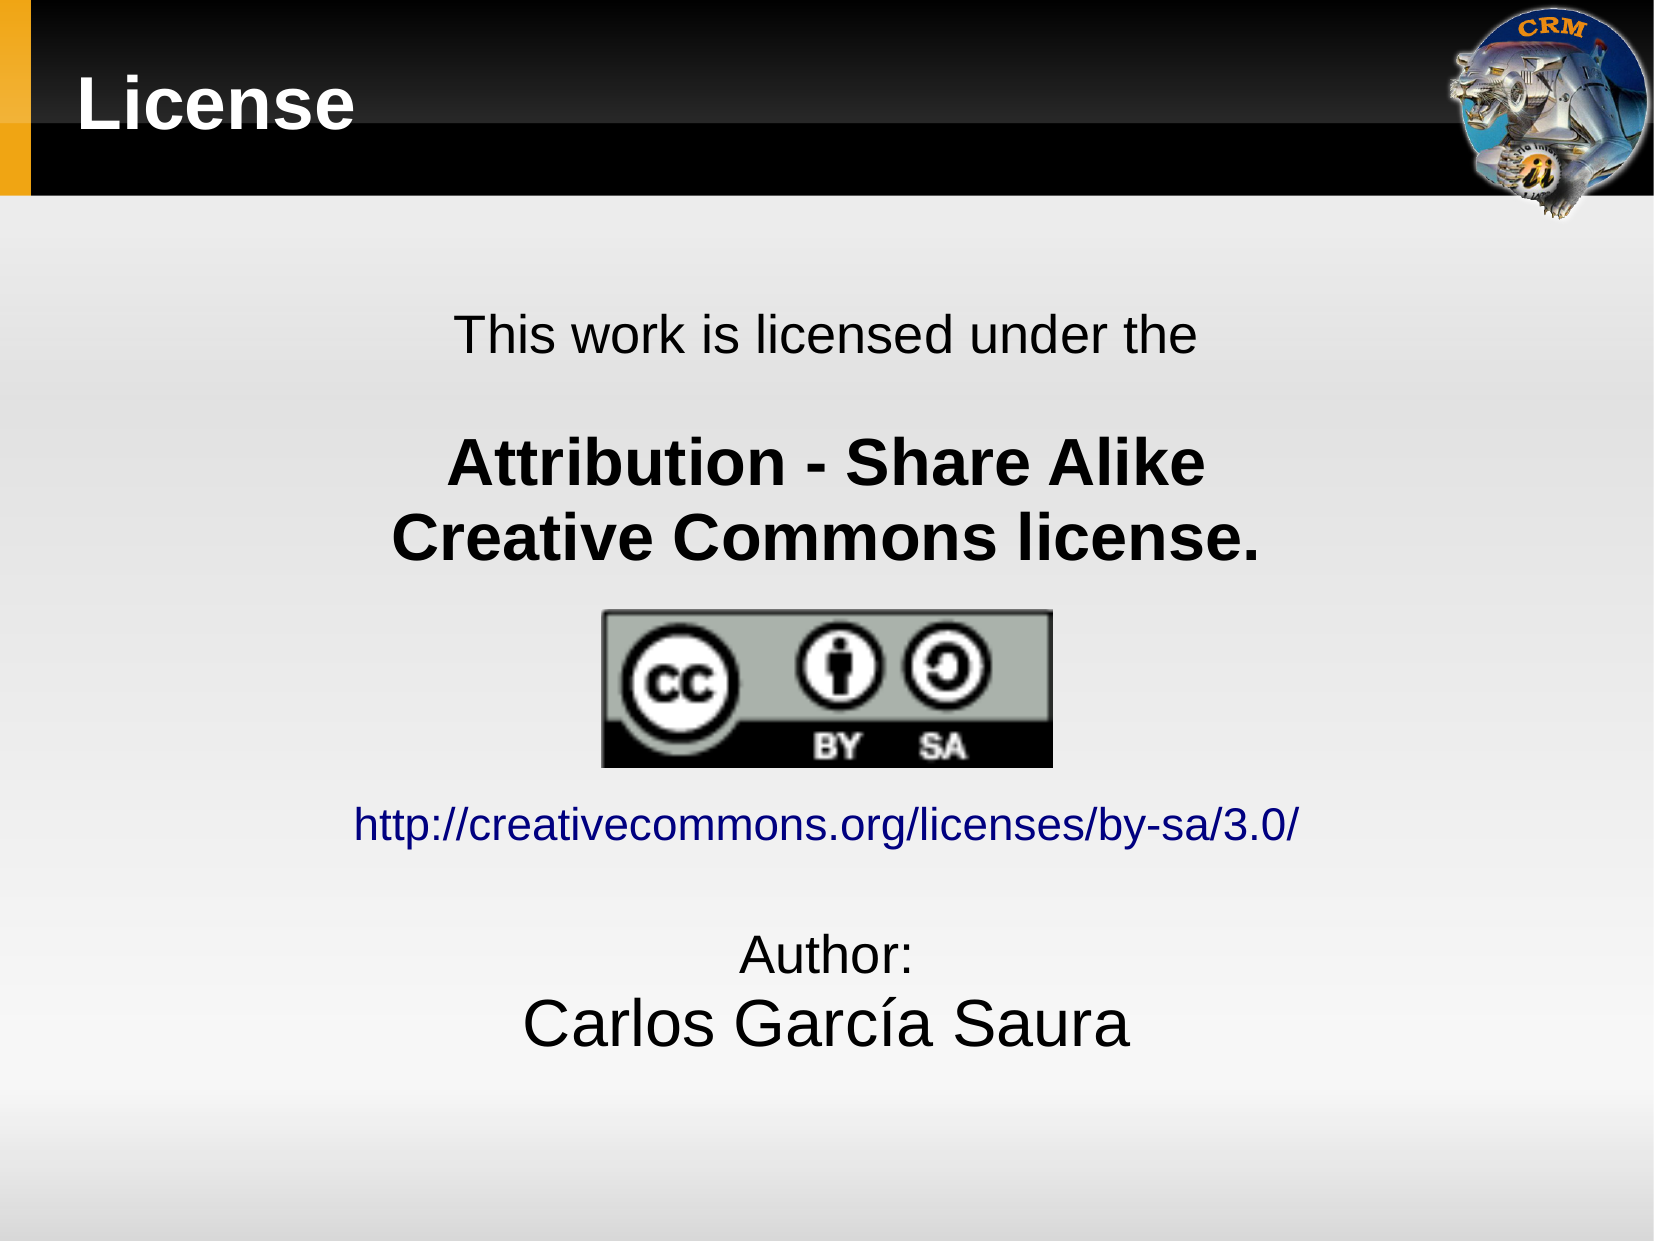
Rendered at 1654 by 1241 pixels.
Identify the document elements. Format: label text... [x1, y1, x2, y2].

title License [76, 0, 1411, 208]
text_box This work is licensed under the Attribution - Share Alike Creative Commons license. http://creativecommons.org/licenses/by-sa/3.0/ Author: Carlos García Saura [140, 236, 1514, 1224]
picture [0, 0, 1654, 1241]
